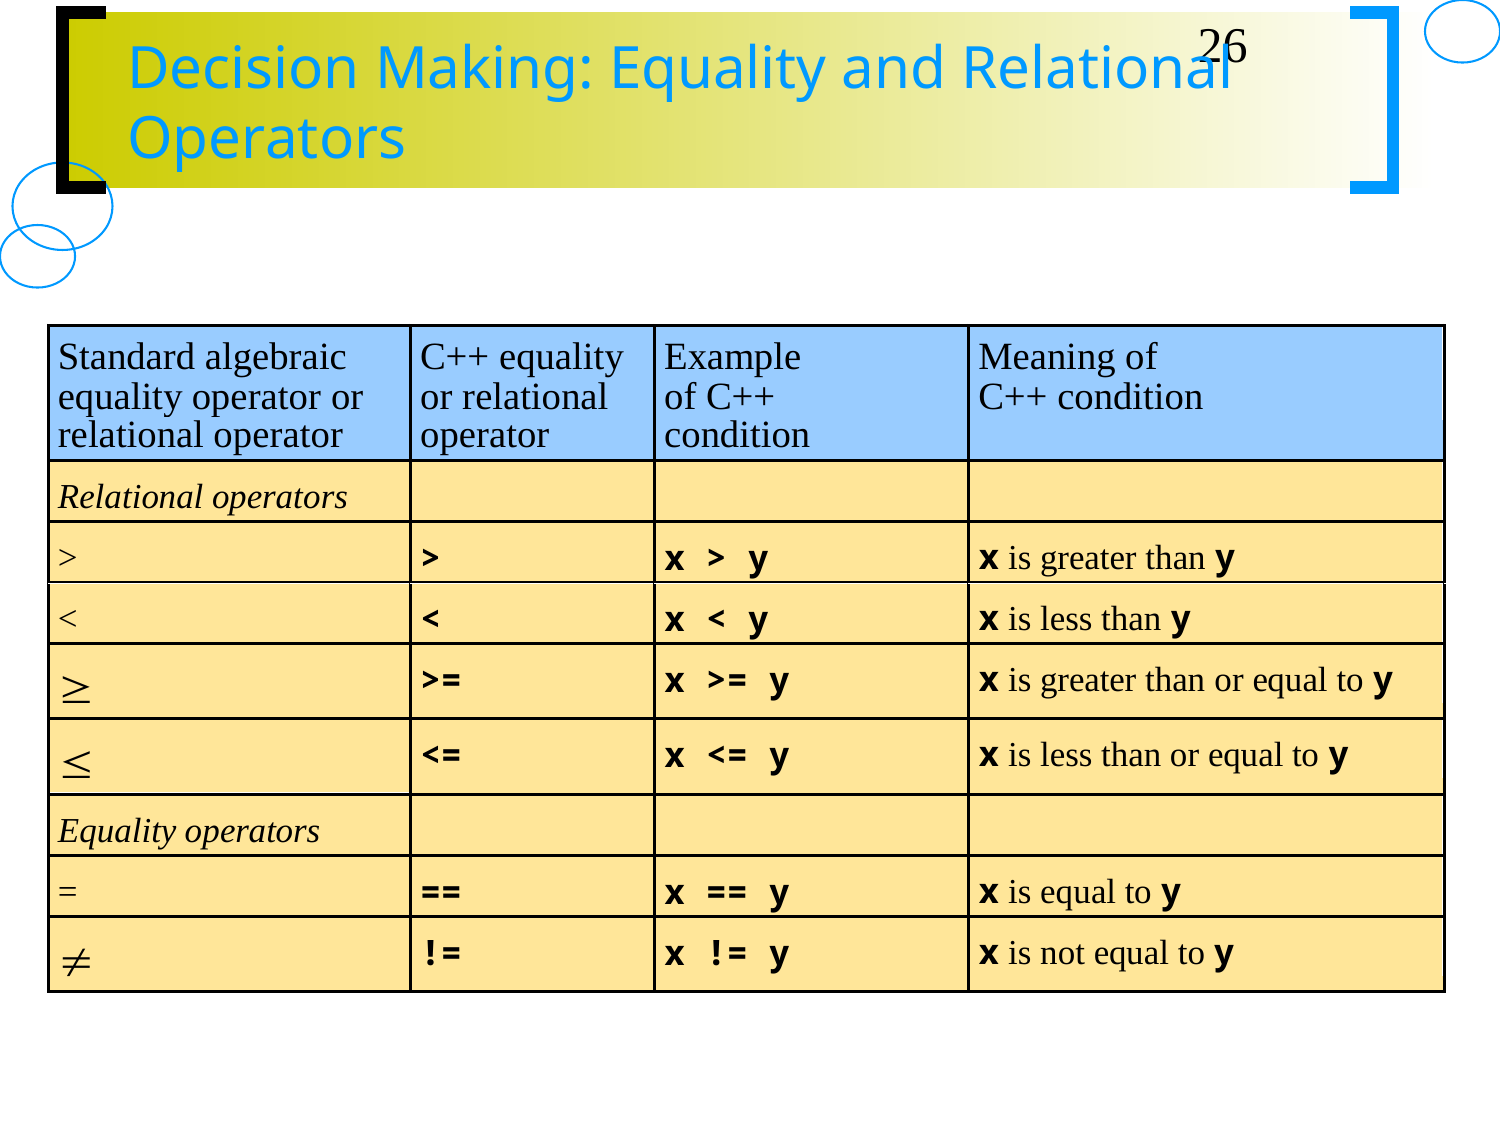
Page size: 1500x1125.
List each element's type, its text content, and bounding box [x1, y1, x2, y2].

chart [0, 323, 1500, 1051]
title Decision Making: Equality and Relational Operators [112, 12, 1388, 188]
